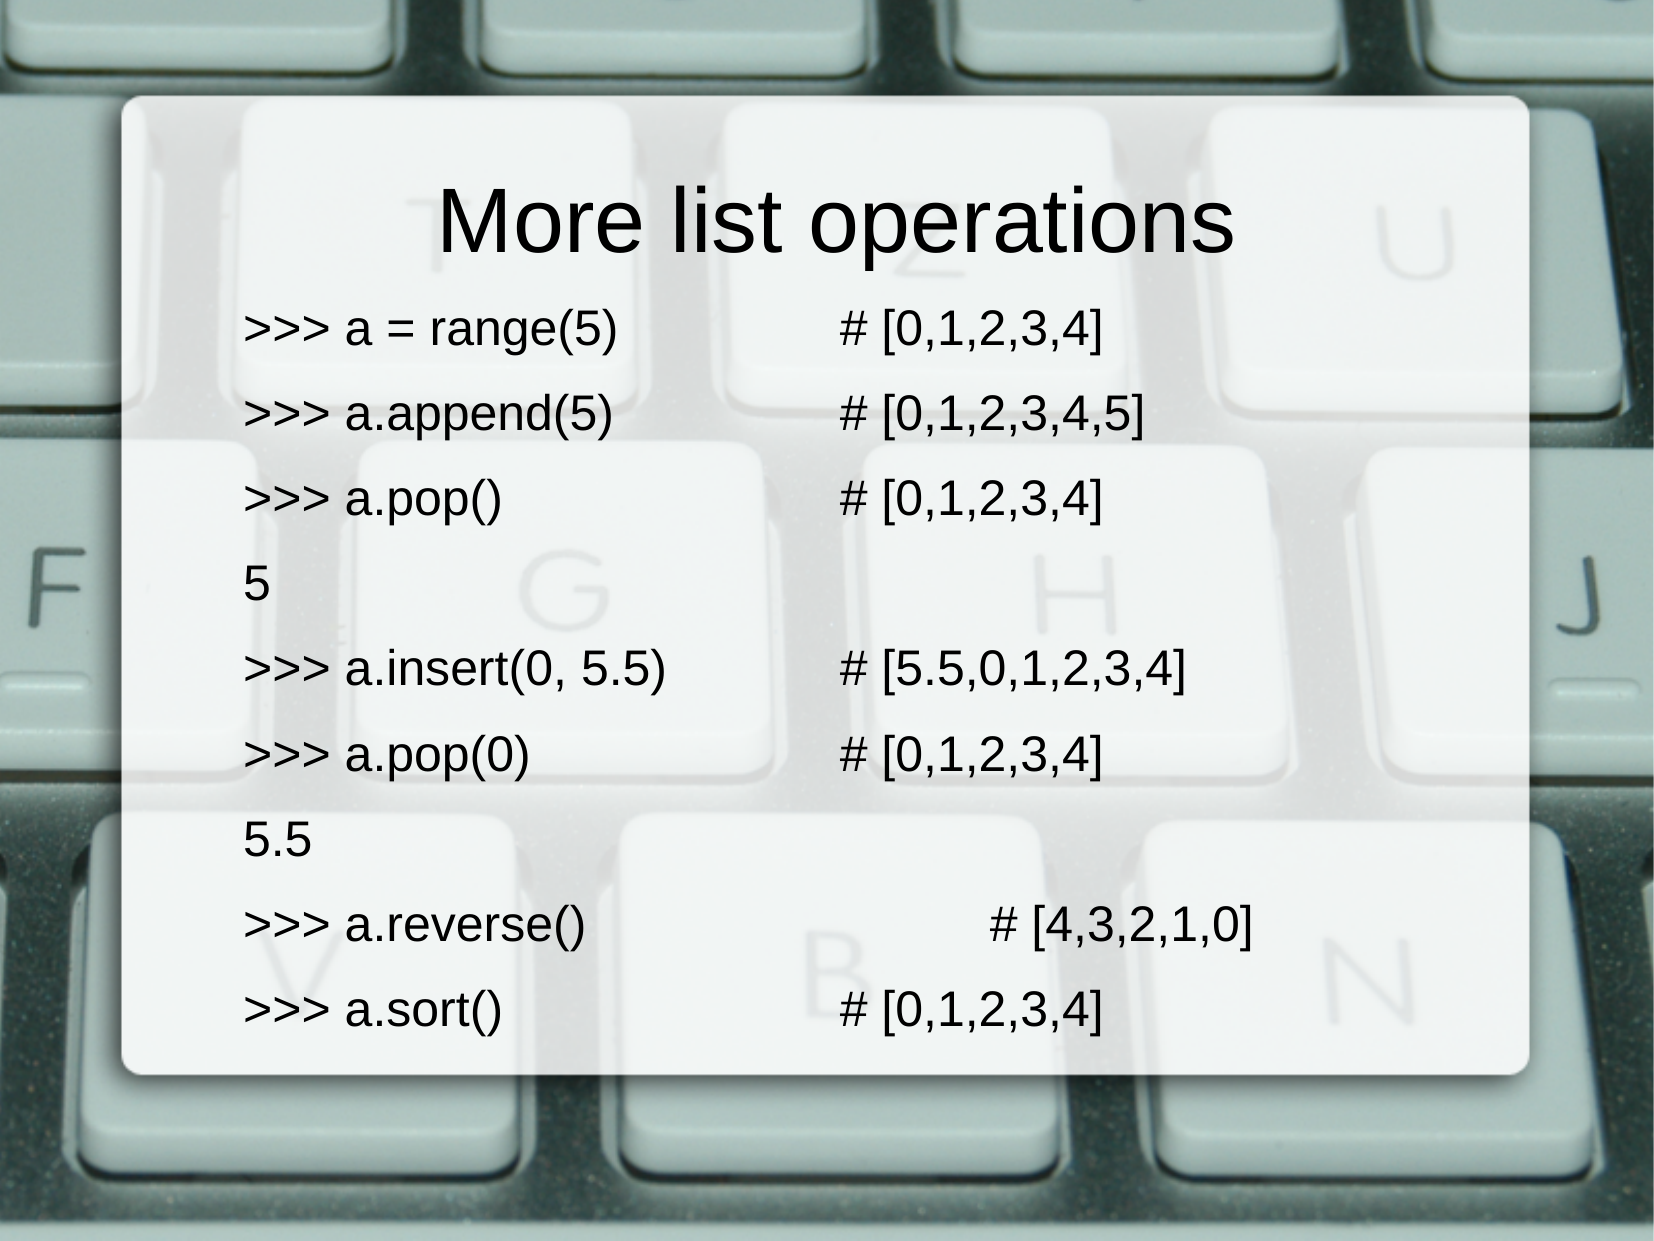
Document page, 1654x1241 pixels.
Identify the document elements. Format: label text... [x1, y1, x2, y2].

title More list operations [135, 117, 1506, 325]
list >>> a = range(5) # [0,1,2,3,4] >>> a.append(5) # [0,1,2,3,4,5] >>> a.pop() # [0,1,2,3,4] 5 >>> a.insert(0, 5.5) # [5.5,0,1,2,3,4] >>> a.pop(0) # [0,1,2,3,4] 5.5 >>> a.reverse() # [4,3,2,1,0] >>> a.sort() # [0,1,2,3,4] [154, 299, 1513, 1206]
picture [0, 0, 1654, 1241]
